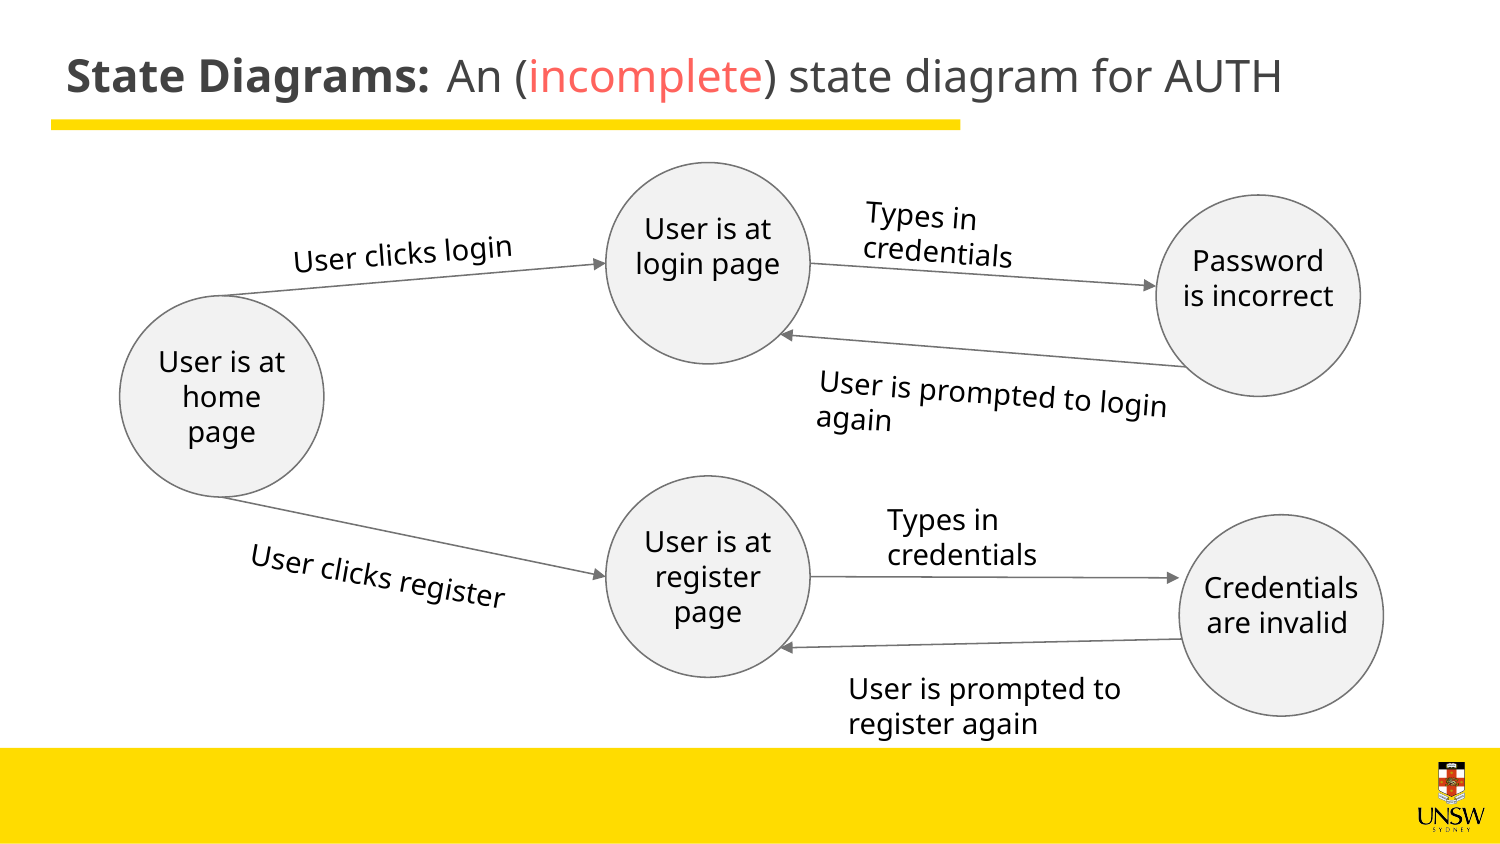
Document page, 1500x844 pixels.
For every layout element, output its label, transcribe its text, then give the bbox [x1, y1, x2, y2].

text_box User is prompted to login again [799, 346, 1190, 475]
text_box User clicks register [230, 518, 590, 645]
text_box User is prompted to register again [833, 655, 1218, 756]
text_box [632, 644, 784, 678]
text_box User is at register page [616, 508, 800, 644]
text_box [1200, 514, 1363, 554]
text_box [119, 352, 130, 441]
text_box [1183, 195, 1333, 227]
text_box Password is incorrect [1167, 227, 1350, 328]
text_box [51, 119, 961, 131]
text_box [313, 351, 324, 442]
text_box Credentials are invalid [1179, 554, 1384, 655]
text_box Types in credentials [872, 486, 1163, 587]
picture [1418, 762, 1485, 832]
text_box [146, 464, 298, 498]
text_box User is at home page [130, 328, 313, 464]
text_box [146, 295, 297, 328]
text_box [605, 219, 811, 364]
text_box [633, 475, 783, 508]
text_box [1156, 250, 1361, 397]
text_box [605, 532, 616, 621]
text_box State Diagrams: An (incomplete) state diagram for AUTH [51, 0, 1449, 120]
text_box [632, 162, 784, 195]
text_box User is at login page [616, 195, 800, 295]
text_box Types in credentials [845, 177, 1143, 299]
text_box [1218, 655, 1376, 717]
text_box [800, 533, 811, 621]
text_box User clicks login [275, 207, 571, 296]
